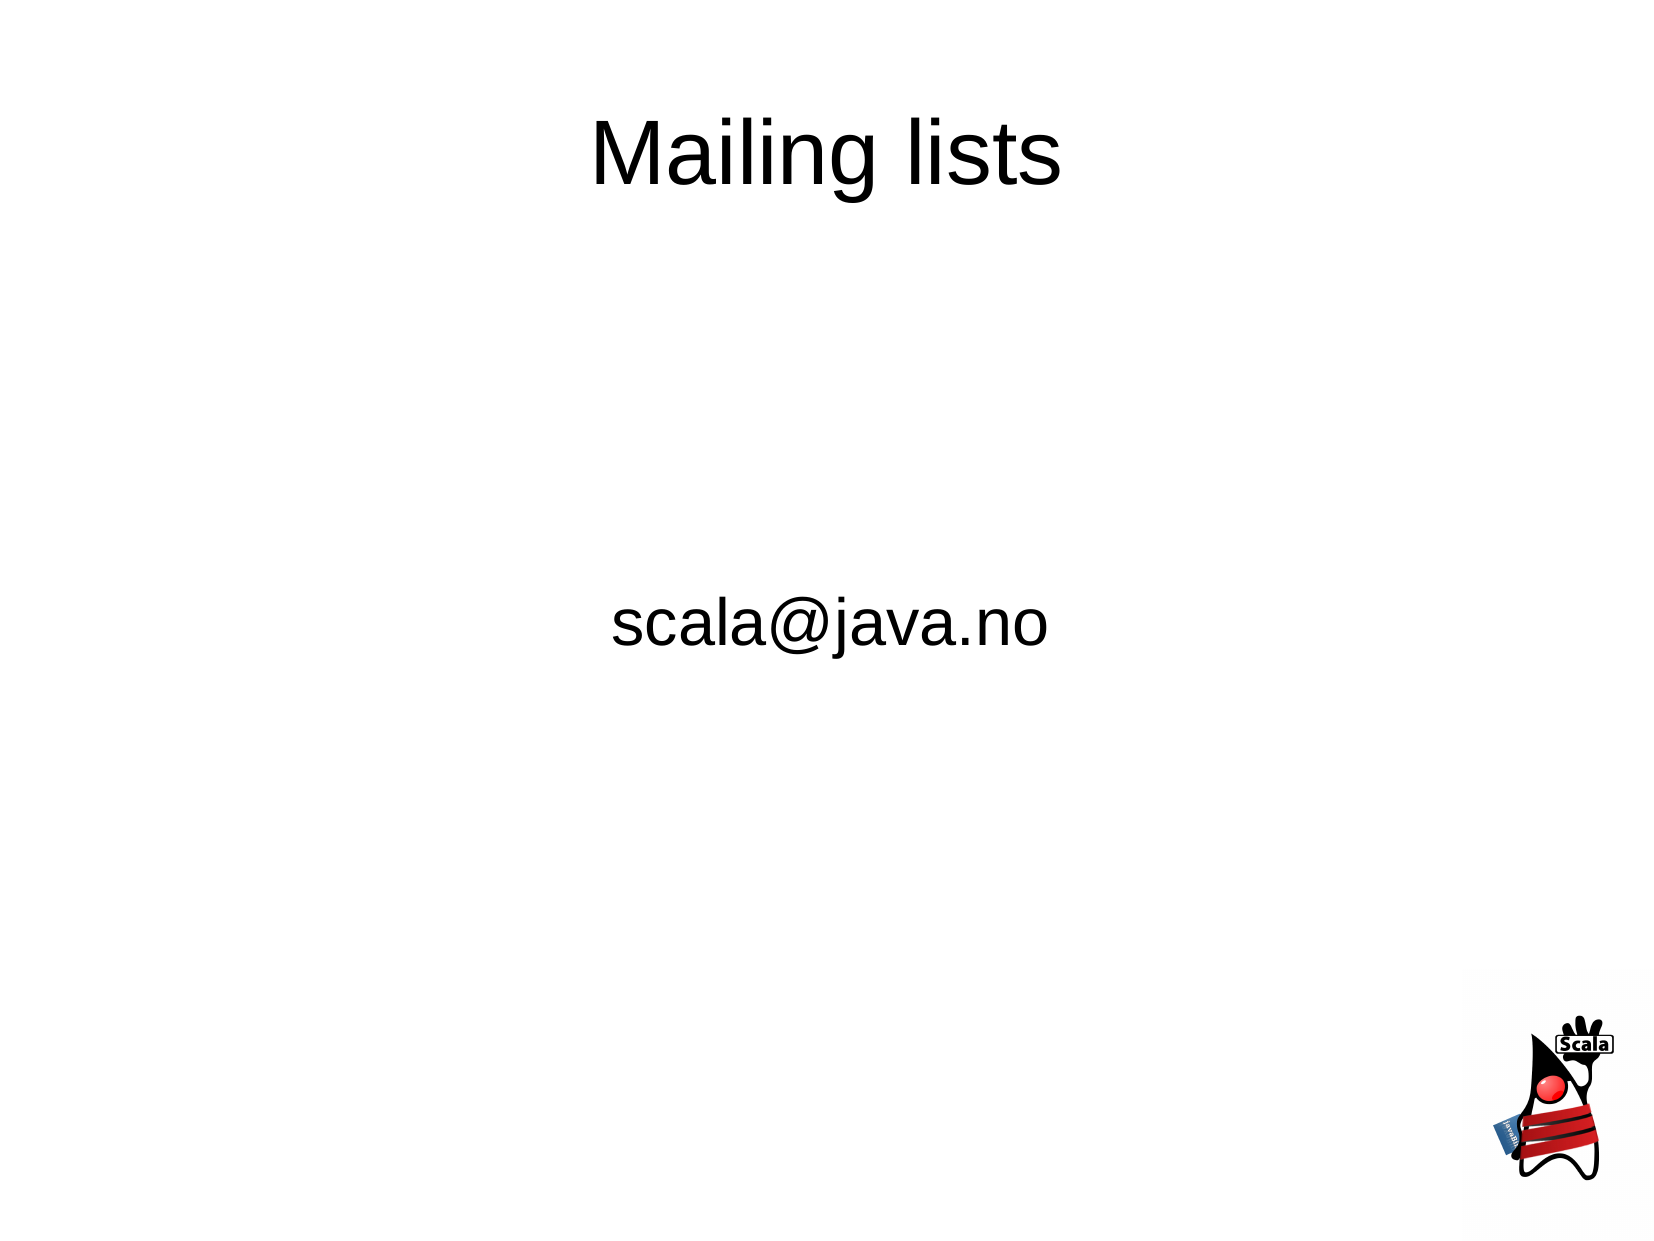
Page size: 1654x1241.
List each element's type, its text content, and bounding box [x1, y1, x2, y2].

picture [1462, 969, 1654, 1241]
text_box scala@java.no [596, 584, 1065, 660]
title Mailing lists [82, 49, 1571, 257]
